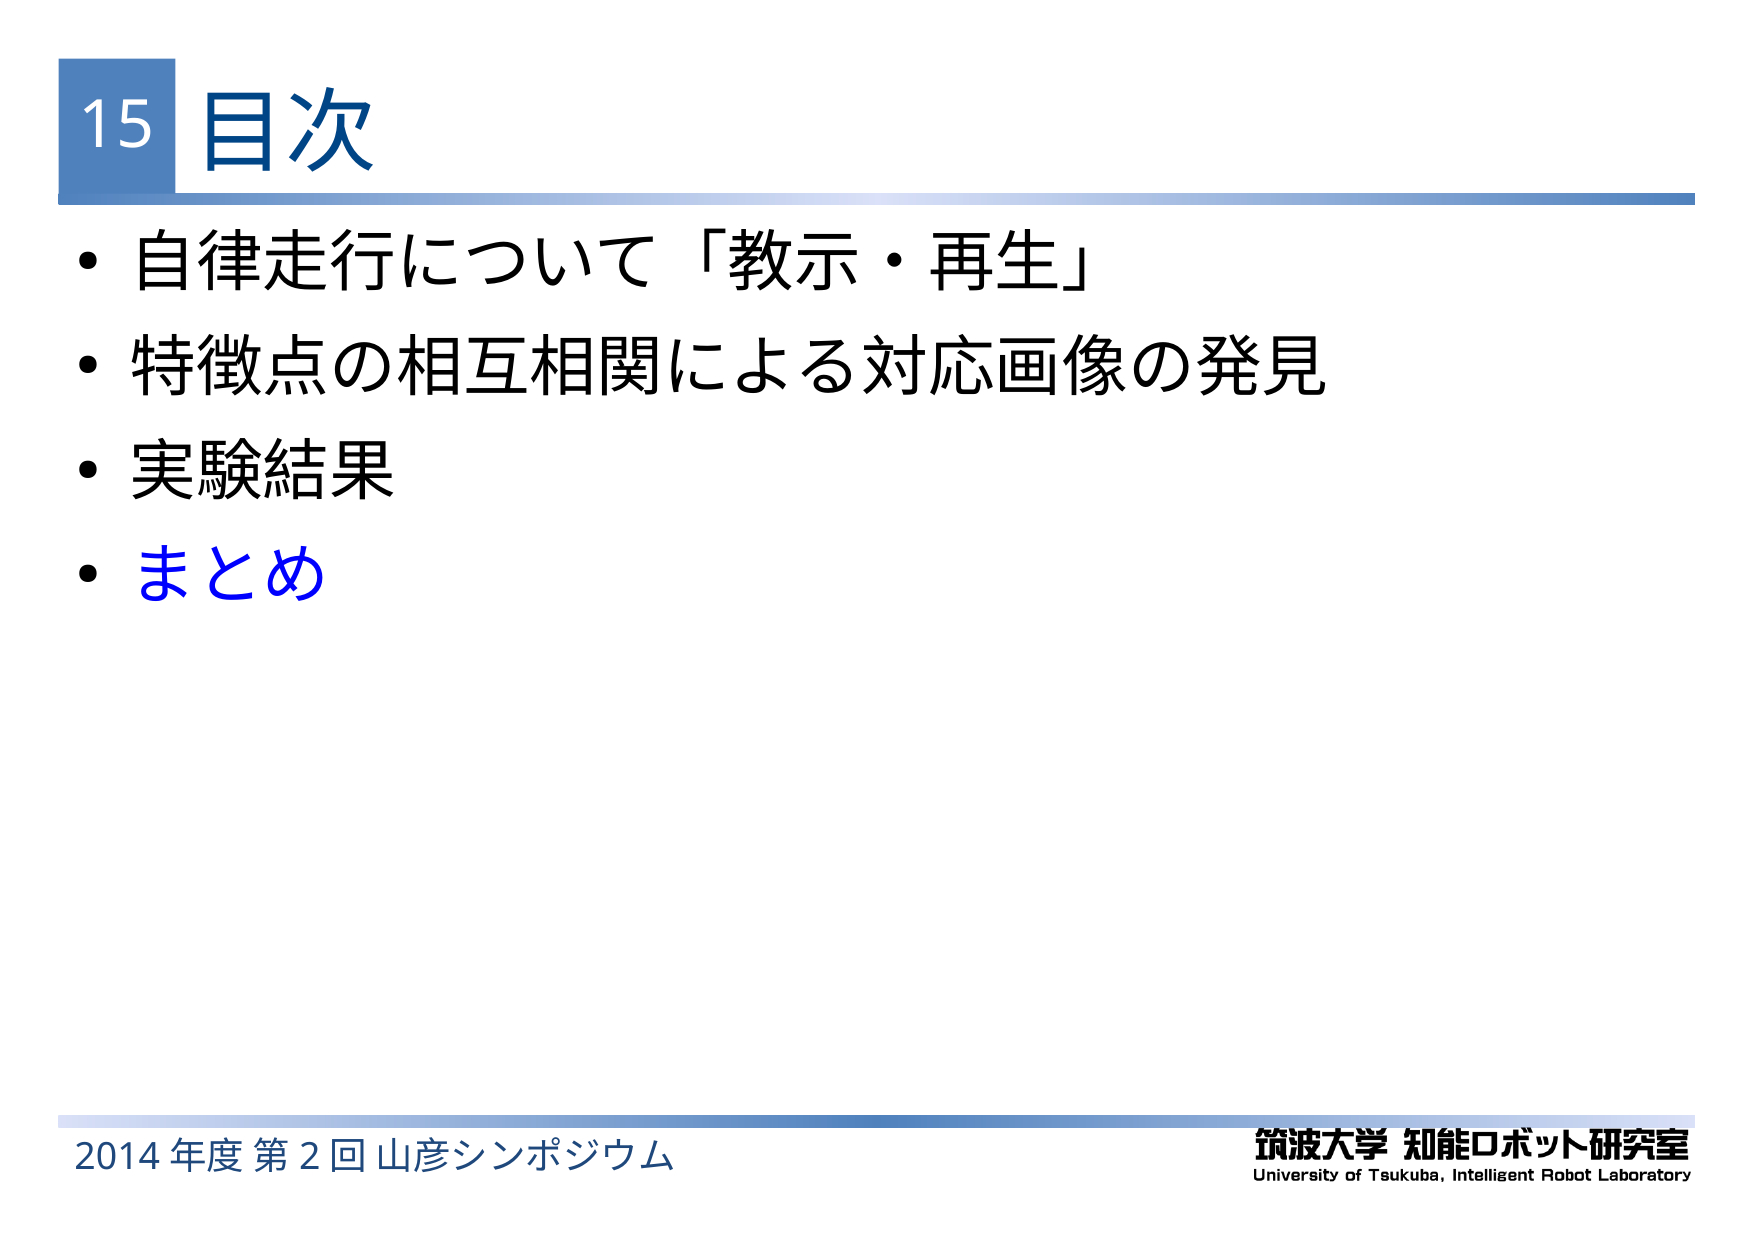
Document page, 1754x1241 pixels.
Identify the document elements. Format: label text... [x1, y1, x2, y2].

picture [1252, 1127, 1691, 1182]
list 自律走行について「教示・再生」 特徴点の相互相関による対応画像の発見 実験結果 まとめ [58, 223, 1696, 1116]
title 目次 [193, 61, 1651, 205]
